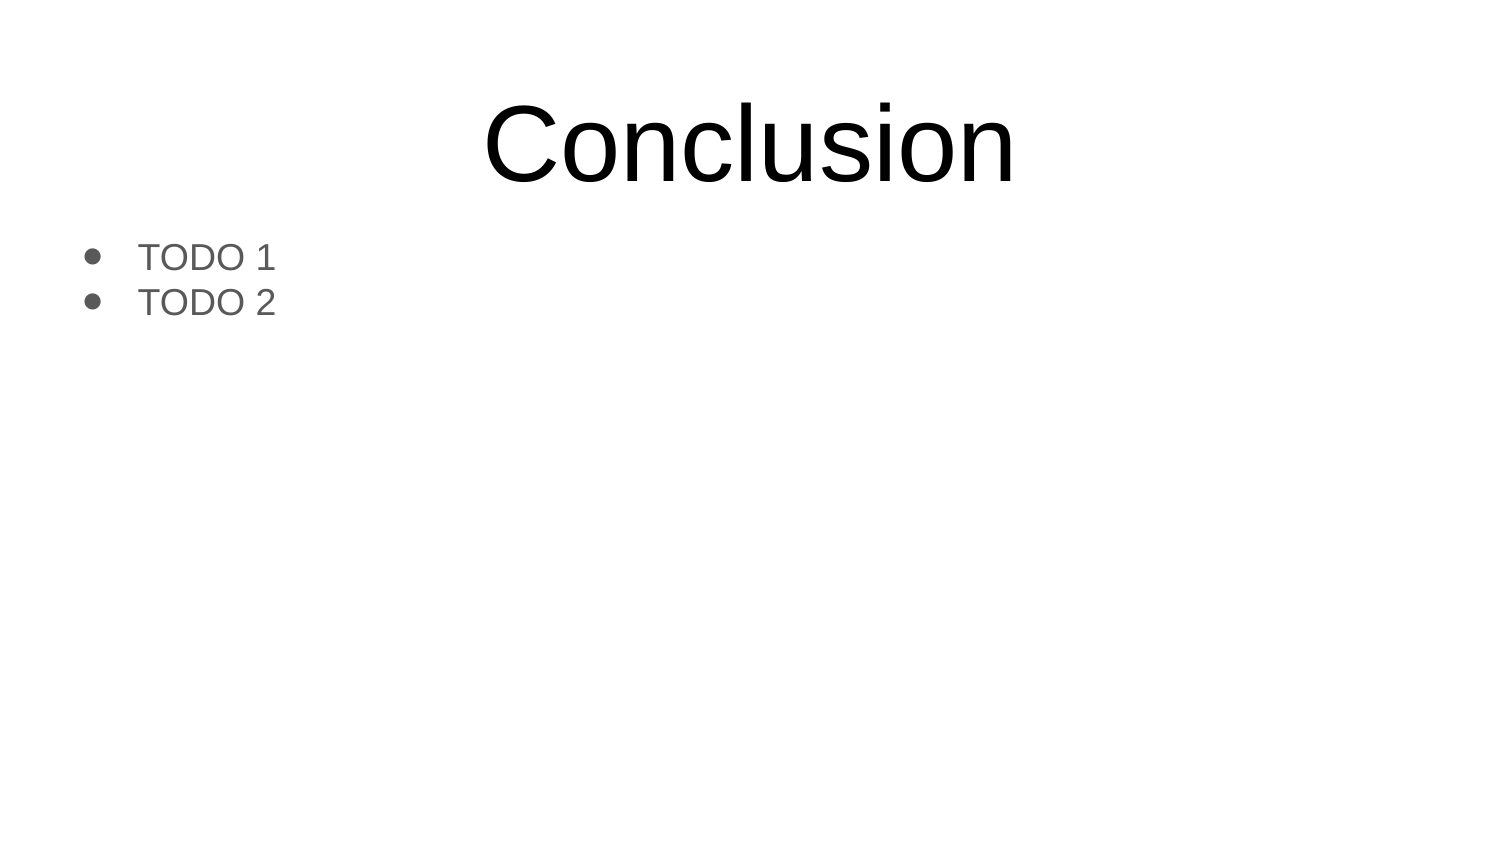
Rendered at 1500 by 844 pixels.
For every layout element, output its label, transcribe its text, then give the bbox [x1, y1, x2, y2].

title Conclusion [51, 47, 1449, 220]
text_box TODO 1 TODO 2 [47, 217, 1446, 836]
